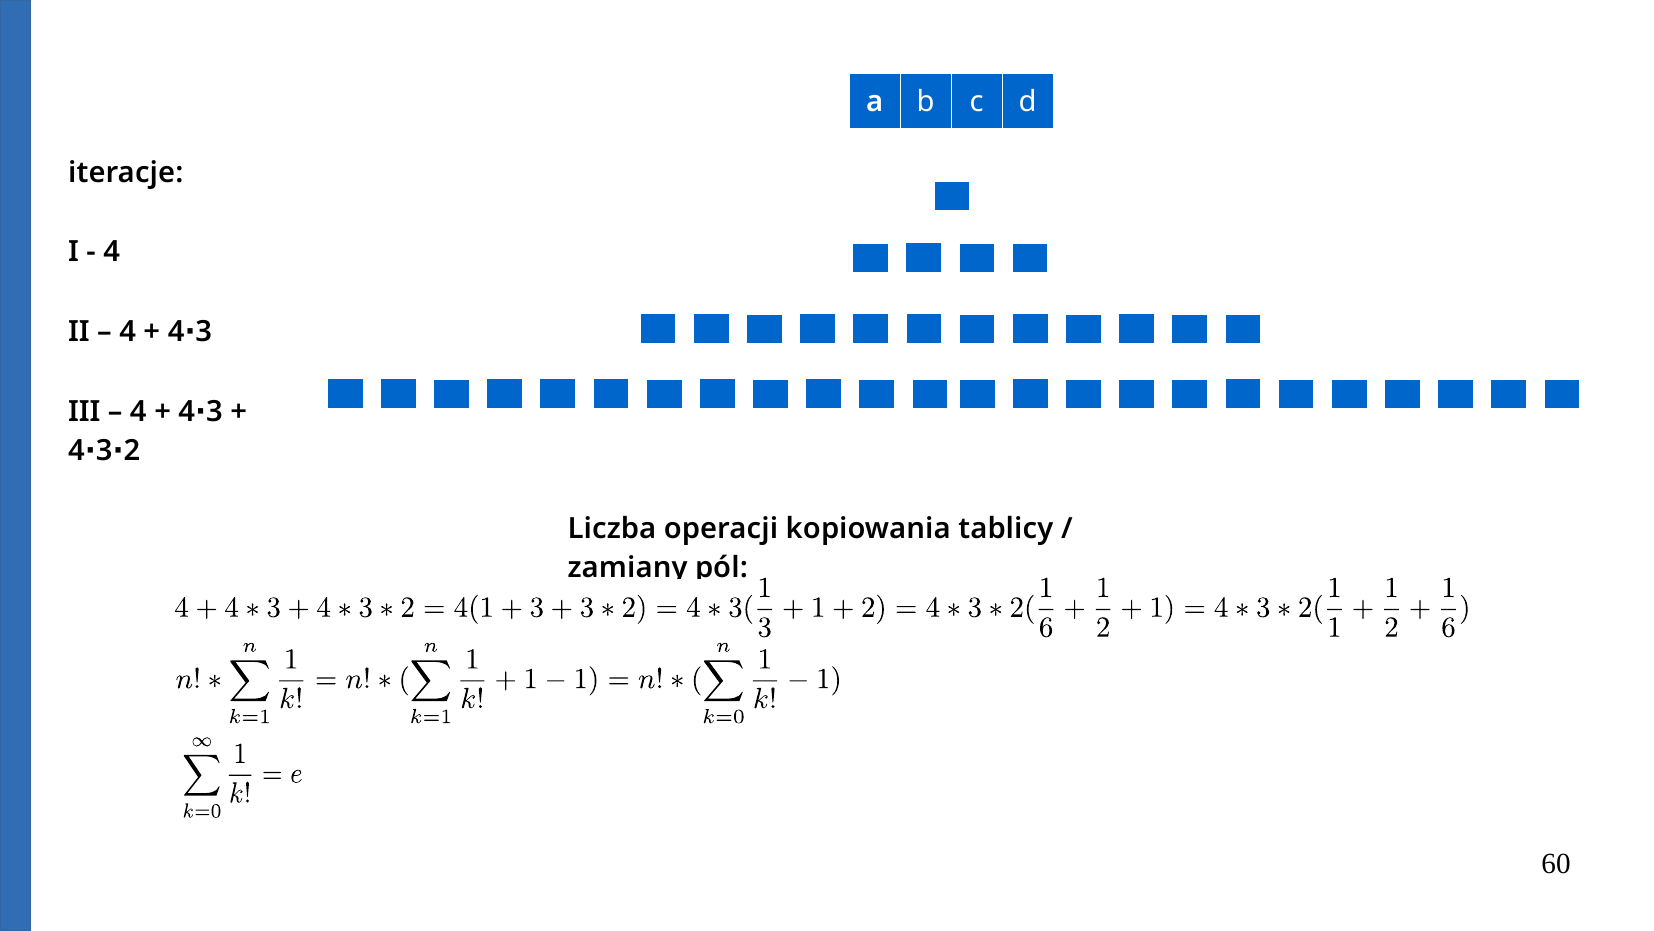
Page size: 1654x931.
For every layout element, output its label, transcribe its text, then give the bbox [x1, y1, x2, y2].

table_header [641, 314, 675, 343]
table_header [747, 315, 782, 343]
table_header [1172, 315, 1207, 343]
table_header [859, 380, 894, 408]
table_header [960, 244, 994, 272]
table_header [853, 244, 888, 272]
table_header c [952, 74, 1002, 128]
table_header [1545, 380, 1579, 408]
table_header a [850, 74, 900, 128]
table_header [1119, 380, 1154, 408]
table_header [753, 380, 788, 408]
table_header b [901, 74, 951, 128]
text_box [176, 642, 839, 724]
table_header [694, 314, 729, 343]
table_header [540, 379, 575, 408]
table_header d [1003, 74, 1053, 128]
table_header [1066, 380, 1101, 408]
table_header [1385, 380, 1420, 408]
text_box [183, 737, 302, 818]
table_header [647, 380, 682, 408]
table_header [434, 380, 469, 408]
table_header [330, 379, 363, 408]
table_header [594, 379, 628, 408]
table_header [381, 379, 416, 408]
table_header [853, 314, 888, 343]
table_header [700, 379, 735, 408]
table_header [1119, 314, 1154, 343]
table_header [1172, 380, 1207, 408]
table_header [1279, 380, 1313, 408]
table_header [907, 314, 941, 343]
table_header [1013, 244, 1047, 272]
table_header [1332, 380, 1367, 408]
table_header [960, 380, 995, 408]
table_header [913, 380, 947, 408]
table_header [1013, 314, 1048, 343]
text_box Liczba operacji kopiowania tablicy / zamiany pól: [552, 499, 1208, 552]
table_header [800, 314, 835, 343]
text_box iteracje: I - 4 II – 4 + 4⋅3 III – 4 + 4⋅3 + 4⋅3⋅2 [53, 143, 330, 421]
text_box [0, 0, 31, 931]
table_header [960, 315, 994, 343]
table_header [487, 379, 522, 408]
table_header [906, 243, 941, 272]
table_header [1491, 380, 1526, 408]
table_header [1066, 315, 1101, 343]
table_header [1226, 379, 1260, 408]
text_box [175, 577, 1468, 638]
table_header [1438, 380, 1473, 408]
table_header [1013, 379, 1048, 408]
table_header [1226, 315, 1260, 343]
table_header [935, 182, 969, 210]
table_header [806, 379, 841, 408]
